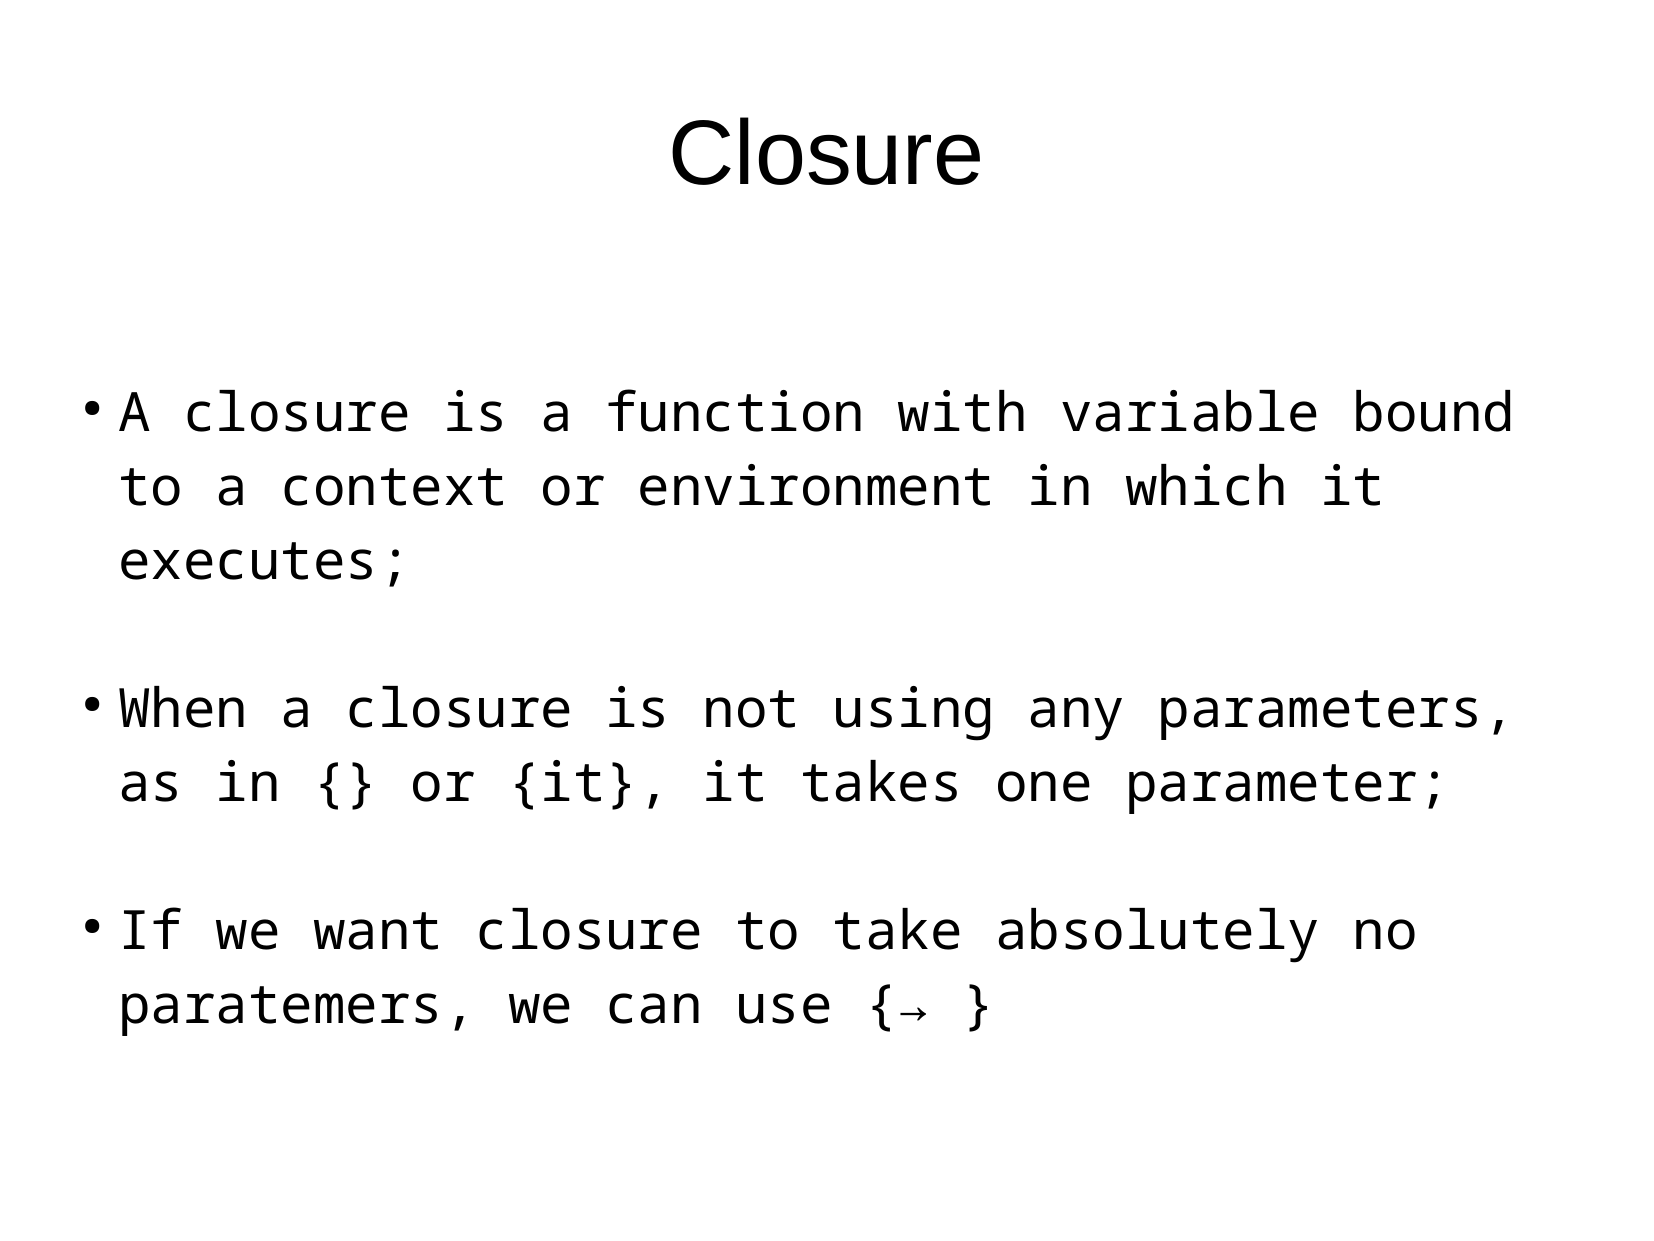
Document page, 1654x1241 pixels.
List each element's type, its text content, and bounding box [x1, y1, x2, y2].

subtitle A closure is a function with variable bound to a context or environment in which it executes; When a closure is not using any parameters, as in {} or {it}, it takes one parameter; If we want closure to take absolutely no paratemers, we can use {→ } [82, 290, 1571, 1123]
title Closure [82, 49, 1571, 257]
